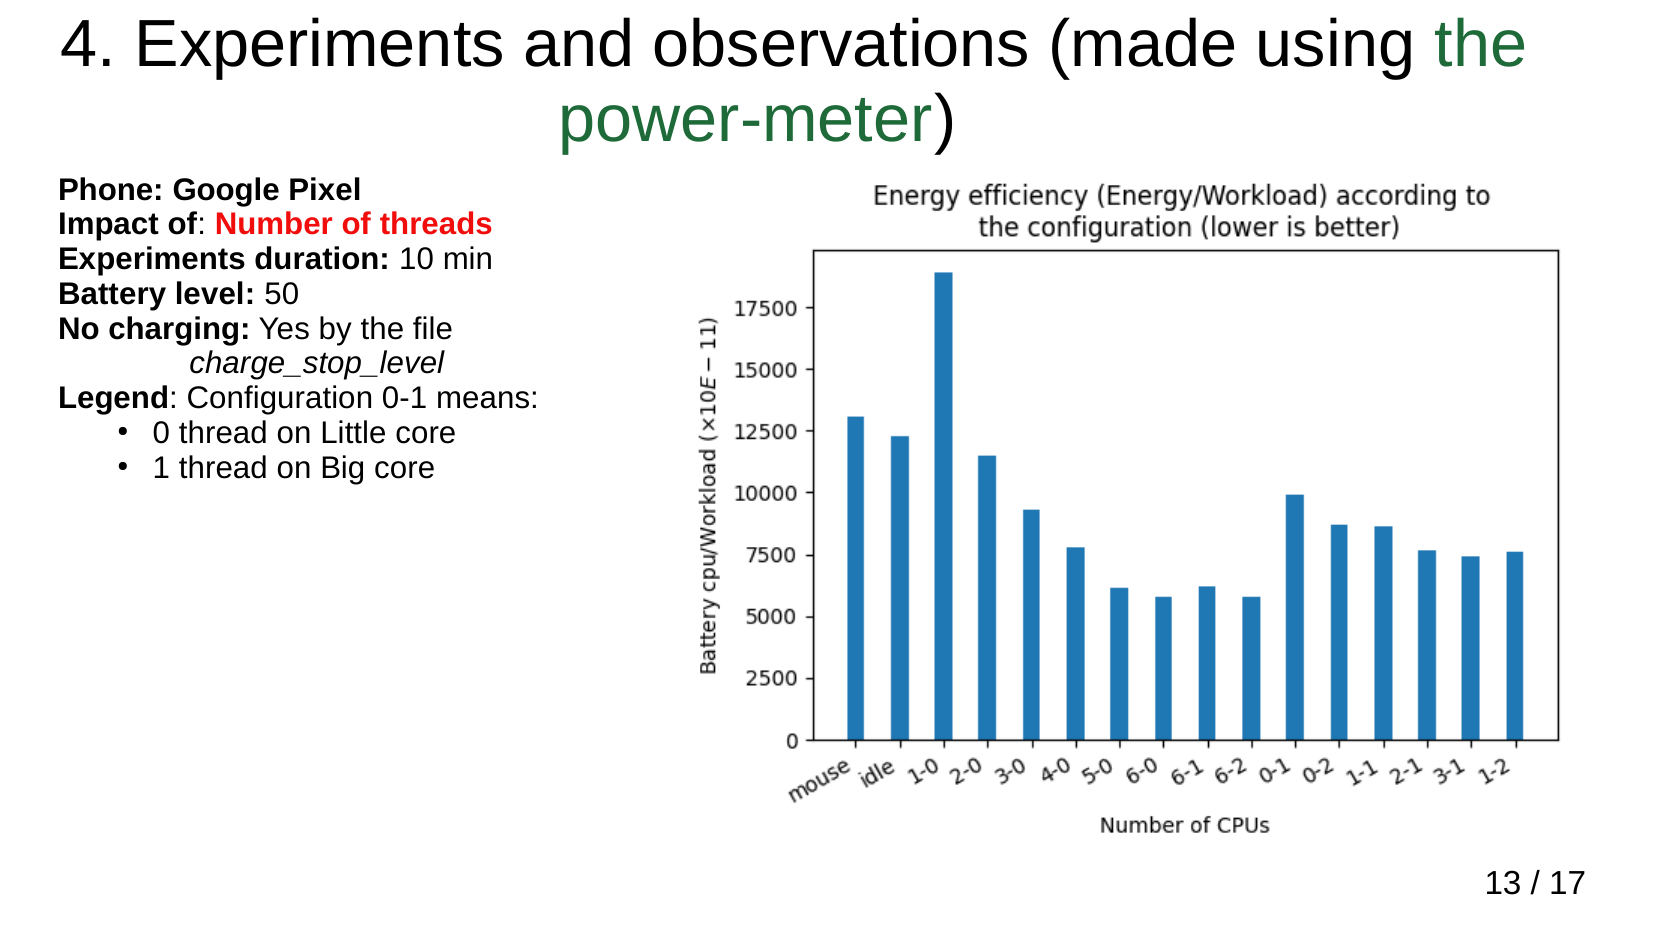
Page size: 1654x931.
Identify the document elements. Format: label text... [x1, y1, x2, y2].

text_box 13 / 17 [1469, 857, 1654, 928]
text_box Phone: Google Pixel Impact of: Number of threads Experiments duration: 10 min Battery level: 50 No charging: Yes by the file charge_stop_level Legend: Configuration 0-1 means: 0 thread on Little core 1 thread on Big core [43, 164, 713, 527]
picture [693, 163, 1654, 884]
title 4. Experiments and observations (made using the power-meter) [60, 6, 1654, 156]
